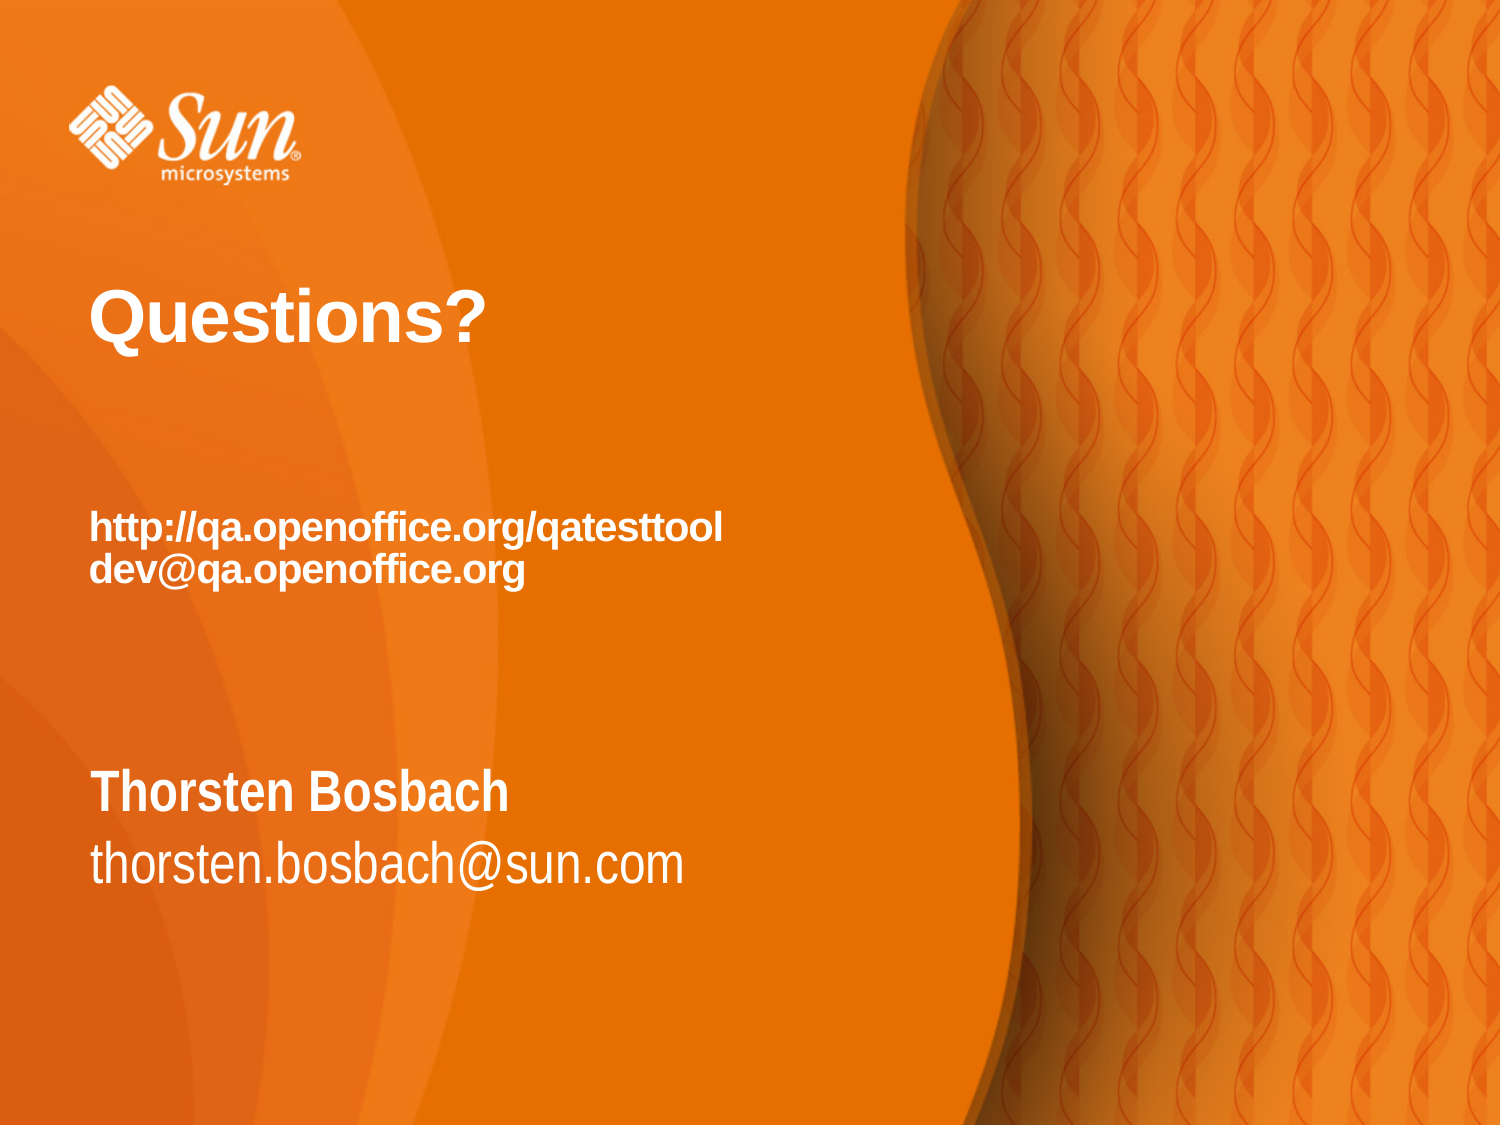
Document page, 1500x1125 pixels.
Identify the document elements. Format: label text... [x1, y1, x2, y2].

list Thorsten Bosbach thorsten.bosbach@sun.com [90, 766, 1080, 968]
title Questions? http://qa.openoffice.org/qatesttool dev@qa.openoffice.org [88, 270, 908, 592]
picture [0, 0, 1500, 1125]
